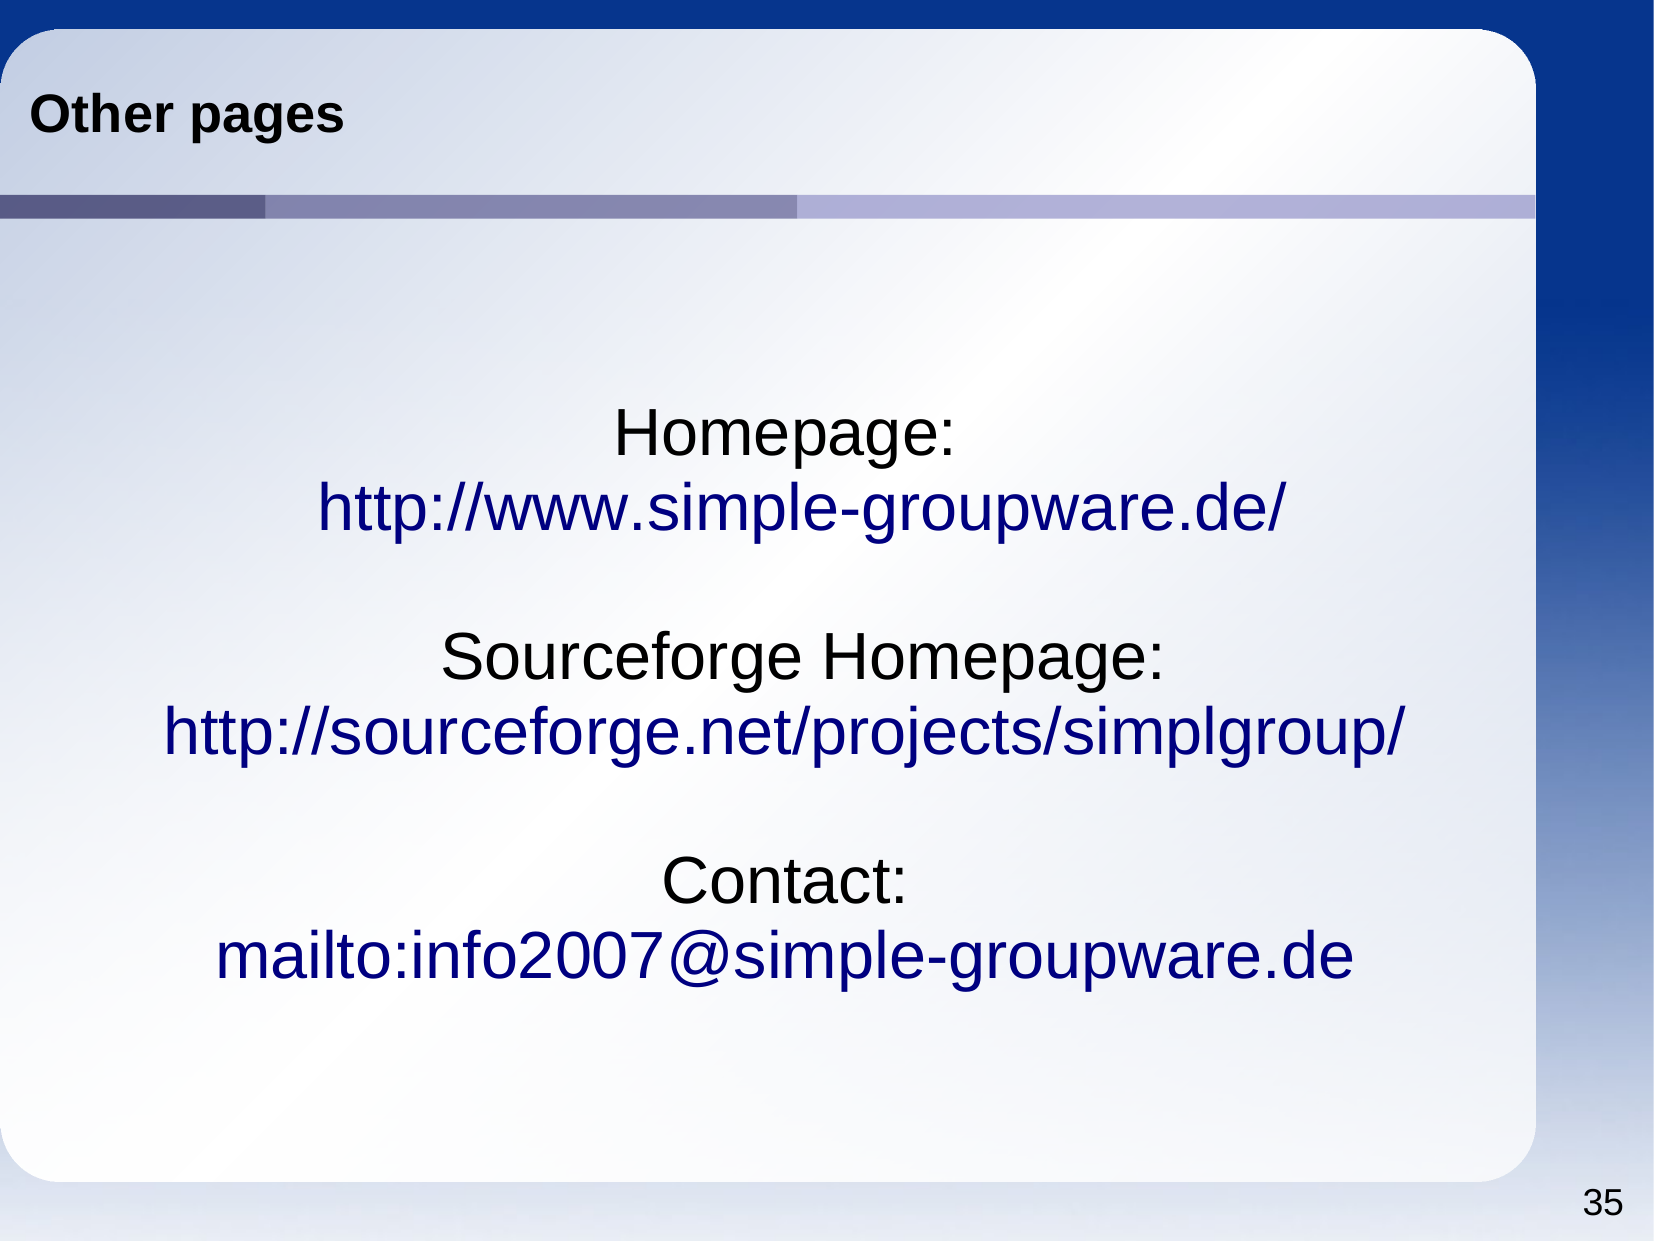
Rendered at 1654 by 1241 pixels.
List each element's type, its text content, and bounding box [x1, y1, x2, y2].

title Other pages [29, 49, 1506, 178]
picture [0, 0, 1654, 1241]
subtitle Homepage: http://www.simple-groupware.de/ Sourceforge Homepage: http://sourceforge.net/projects/simplgroup/ Contact: mailto:info2007@simple-groupware.de [29, 236, 1506, 1152]
